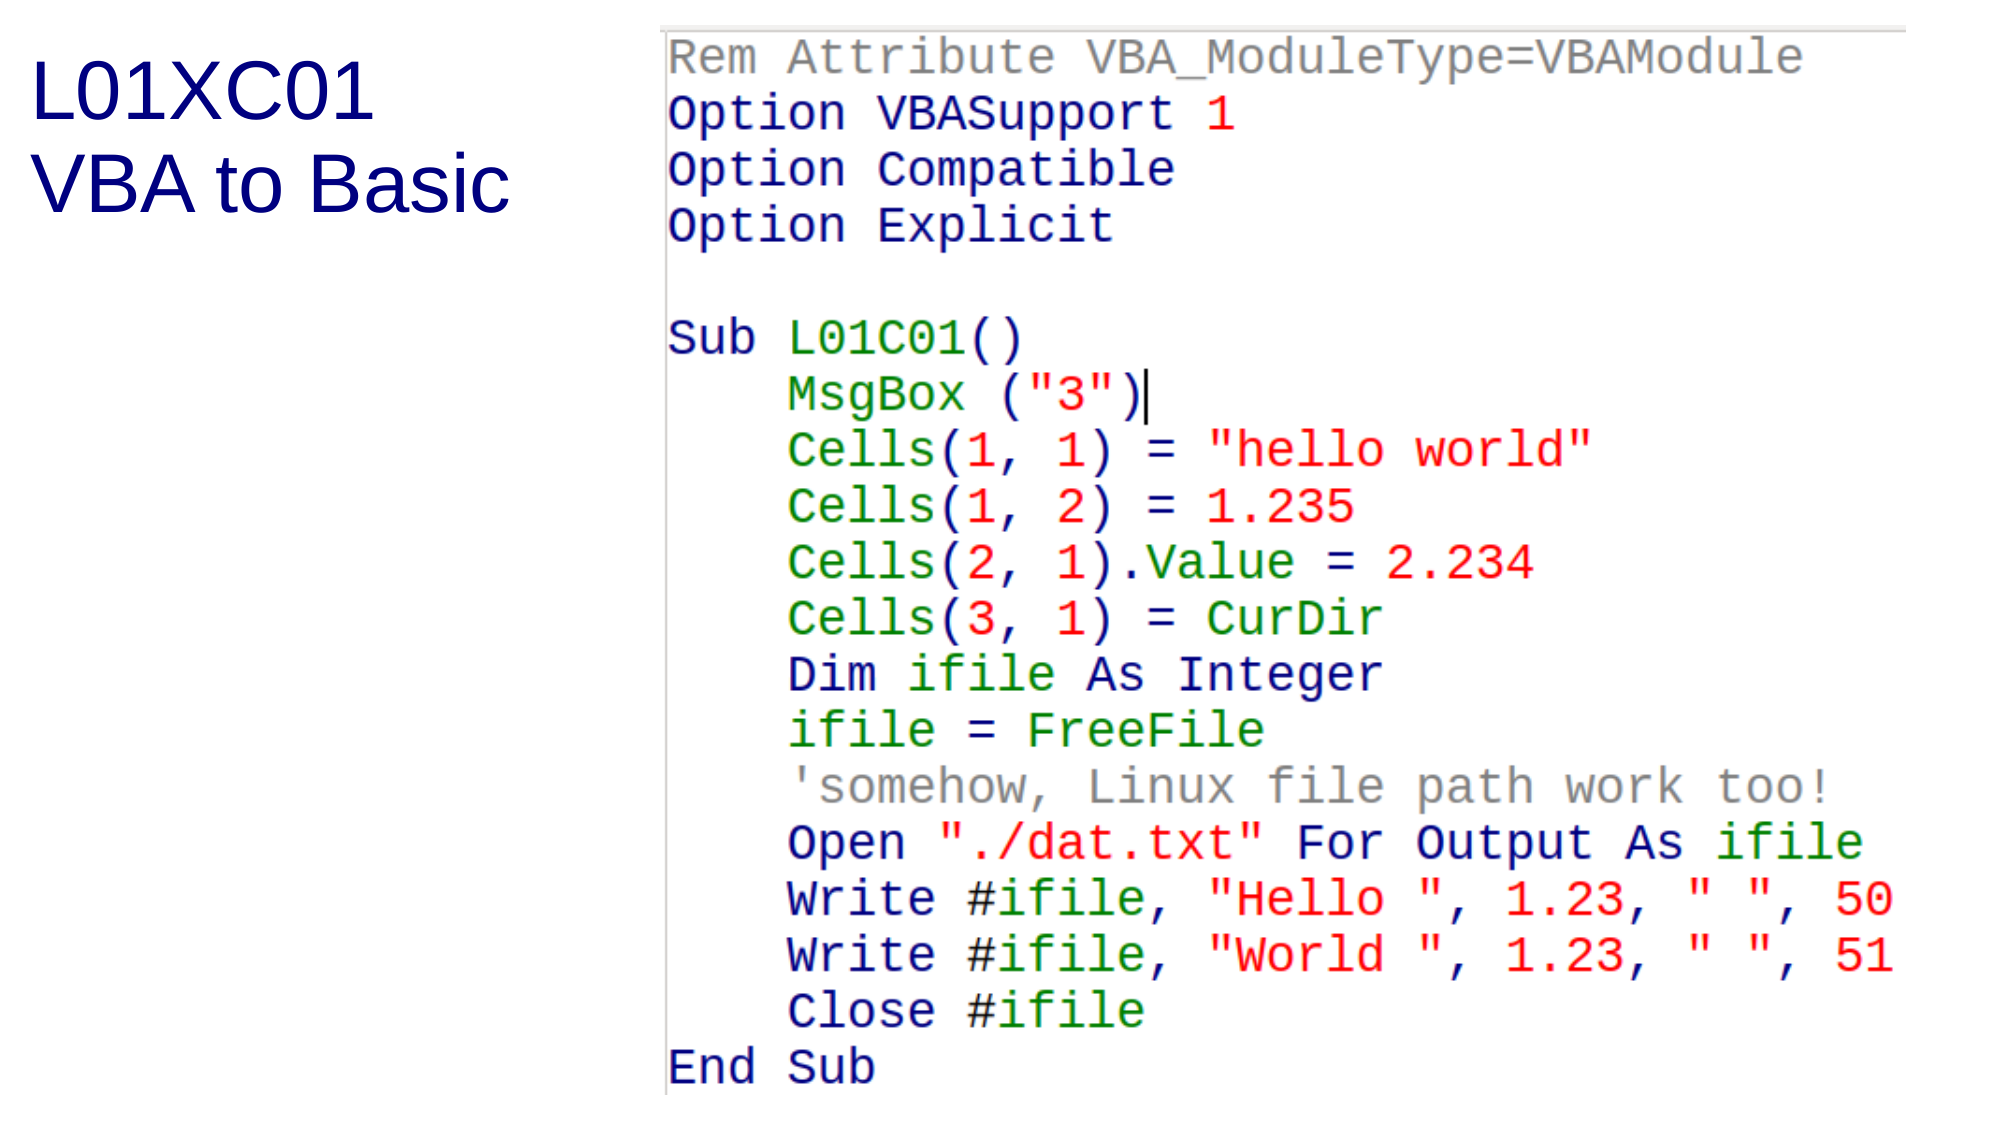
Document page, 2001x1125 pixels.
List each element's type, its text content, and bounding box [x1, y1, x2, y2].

picture [660, 25, 1906, 1096]
title L01XC01 VBA to Basic [30, 44, 586, 230]
